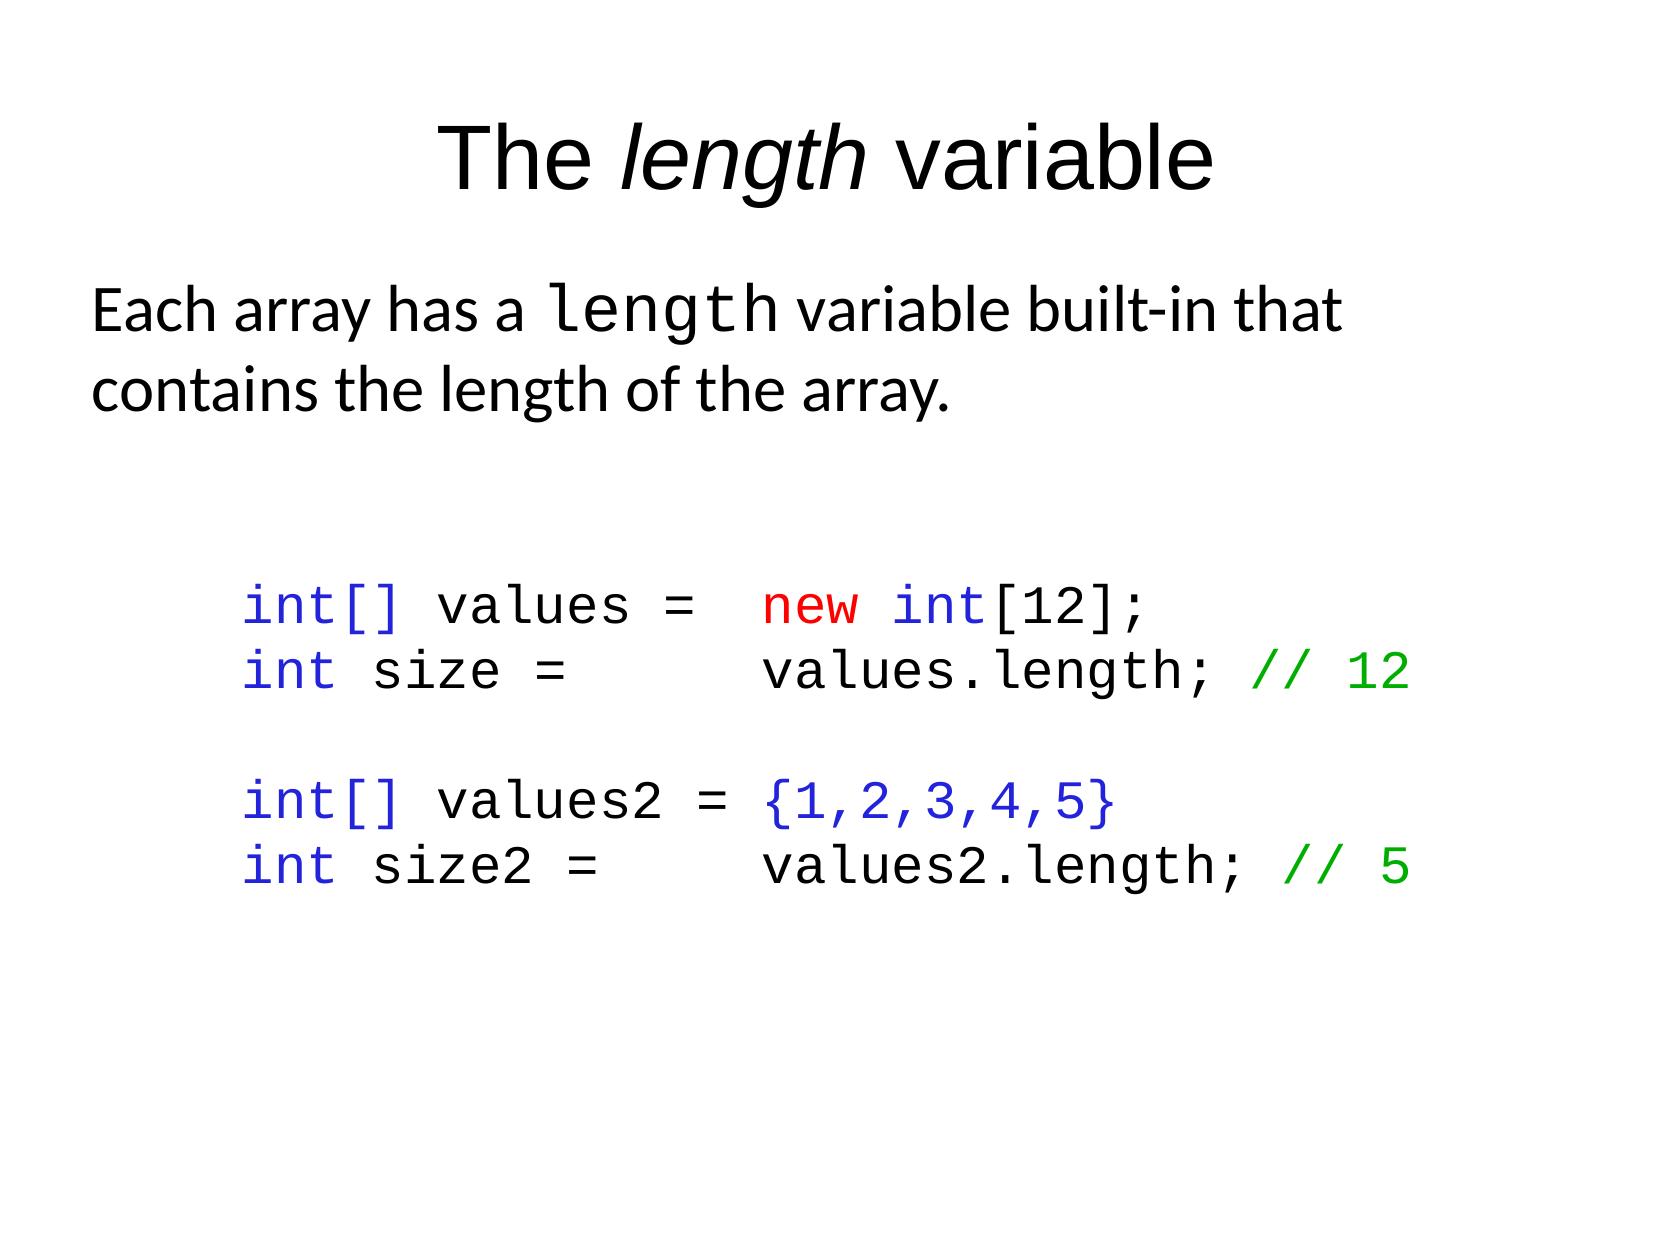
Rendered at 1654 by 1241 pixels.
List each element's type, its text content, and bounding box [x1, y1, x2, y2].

text_box Each array has a length variable built-in that contains the length of the array. int[] values = new int[12]; int size = values.length; // 12 int[] values2 = {1,2,3,4,5} int size2 = values2.length; // 5 [77, 257, 1566, 902]
title The length variable [82, 56, 1571, 250]
